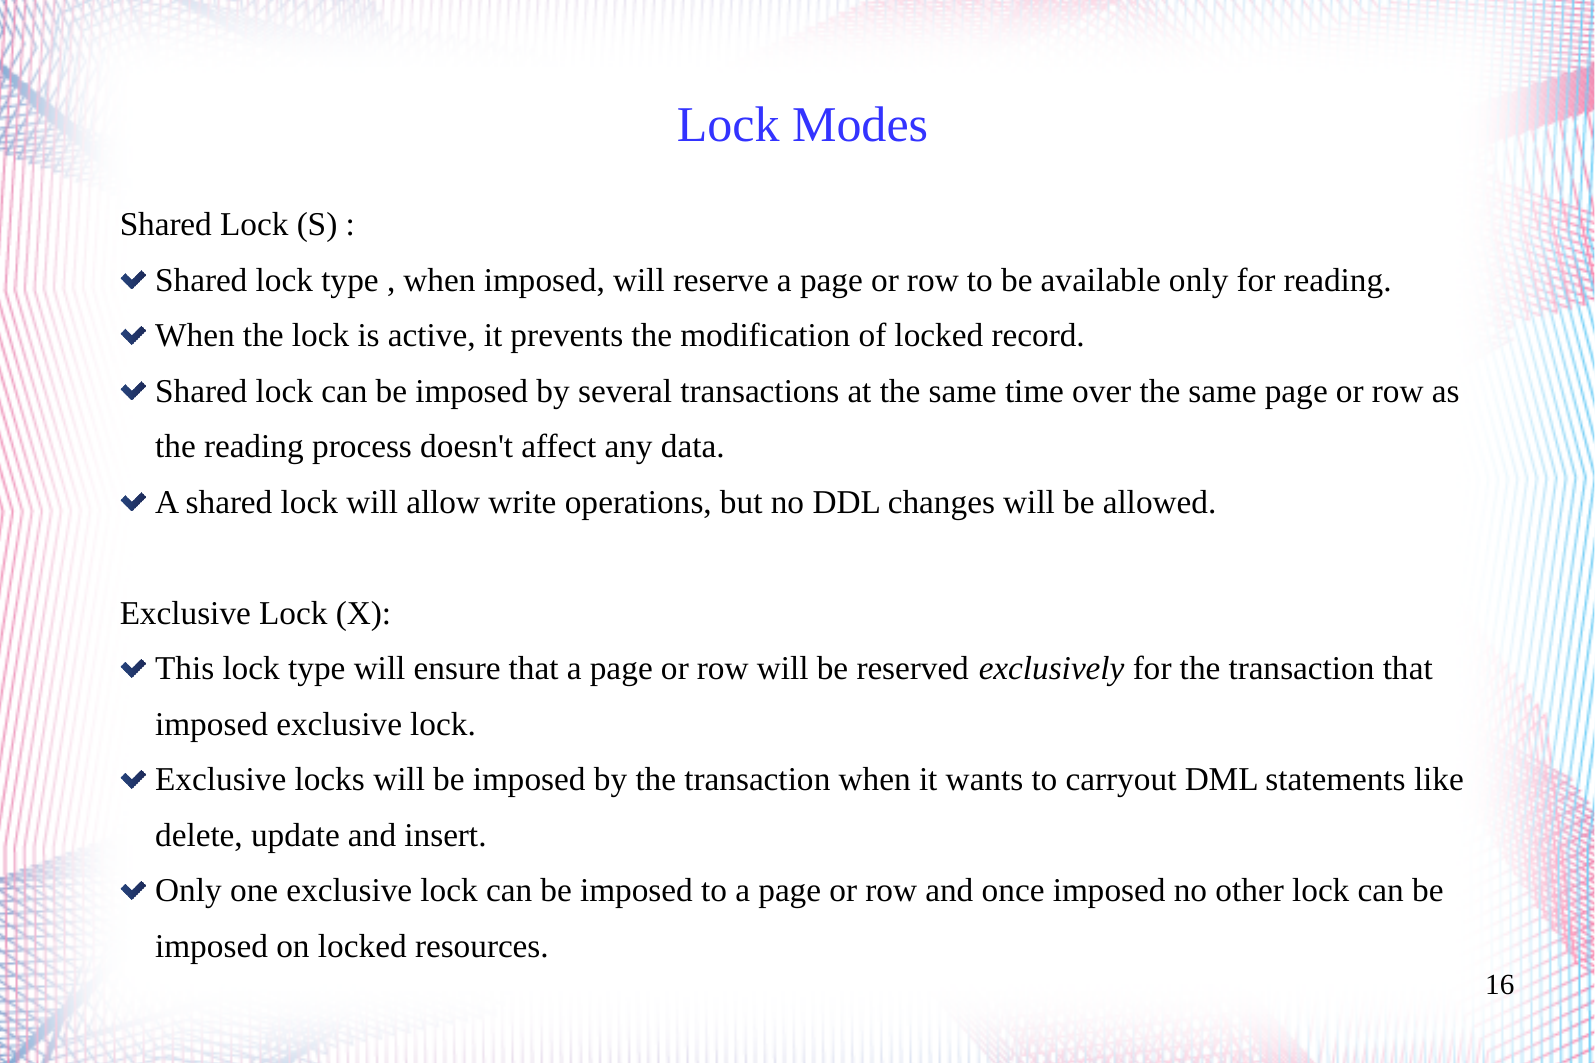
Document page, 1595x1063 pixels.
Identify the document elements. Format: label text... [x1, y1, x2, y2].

text_box Shared Lock (S) : Shared lock type , when imposed, will reserve a page or row to be available only for reading. When the lock is active, it prevents the modification of locked record. Shared lock can be imposed by several transactions at the same time over the same page or row as the reading process doesn't affect any data. A shared lock will allow write operations, but no DDL changes will be allowed. Exclusive Lock (X): This lock type will ensure that a page or row will be reserved exclusively for the transaction that imposed exclusive lock. Exclusive locks will be imposed by the transaction when it wants to carryout DML statements like delete, update and insert. Only one exclusive lock can be imposed to a page or row and once imposed no other lock can be imposed on locked resources. [105, 180, 1501, 1025]
text_box Lock Modes [135, 90, 1471, 162]
picture [0, 0, 1595, 1063]
